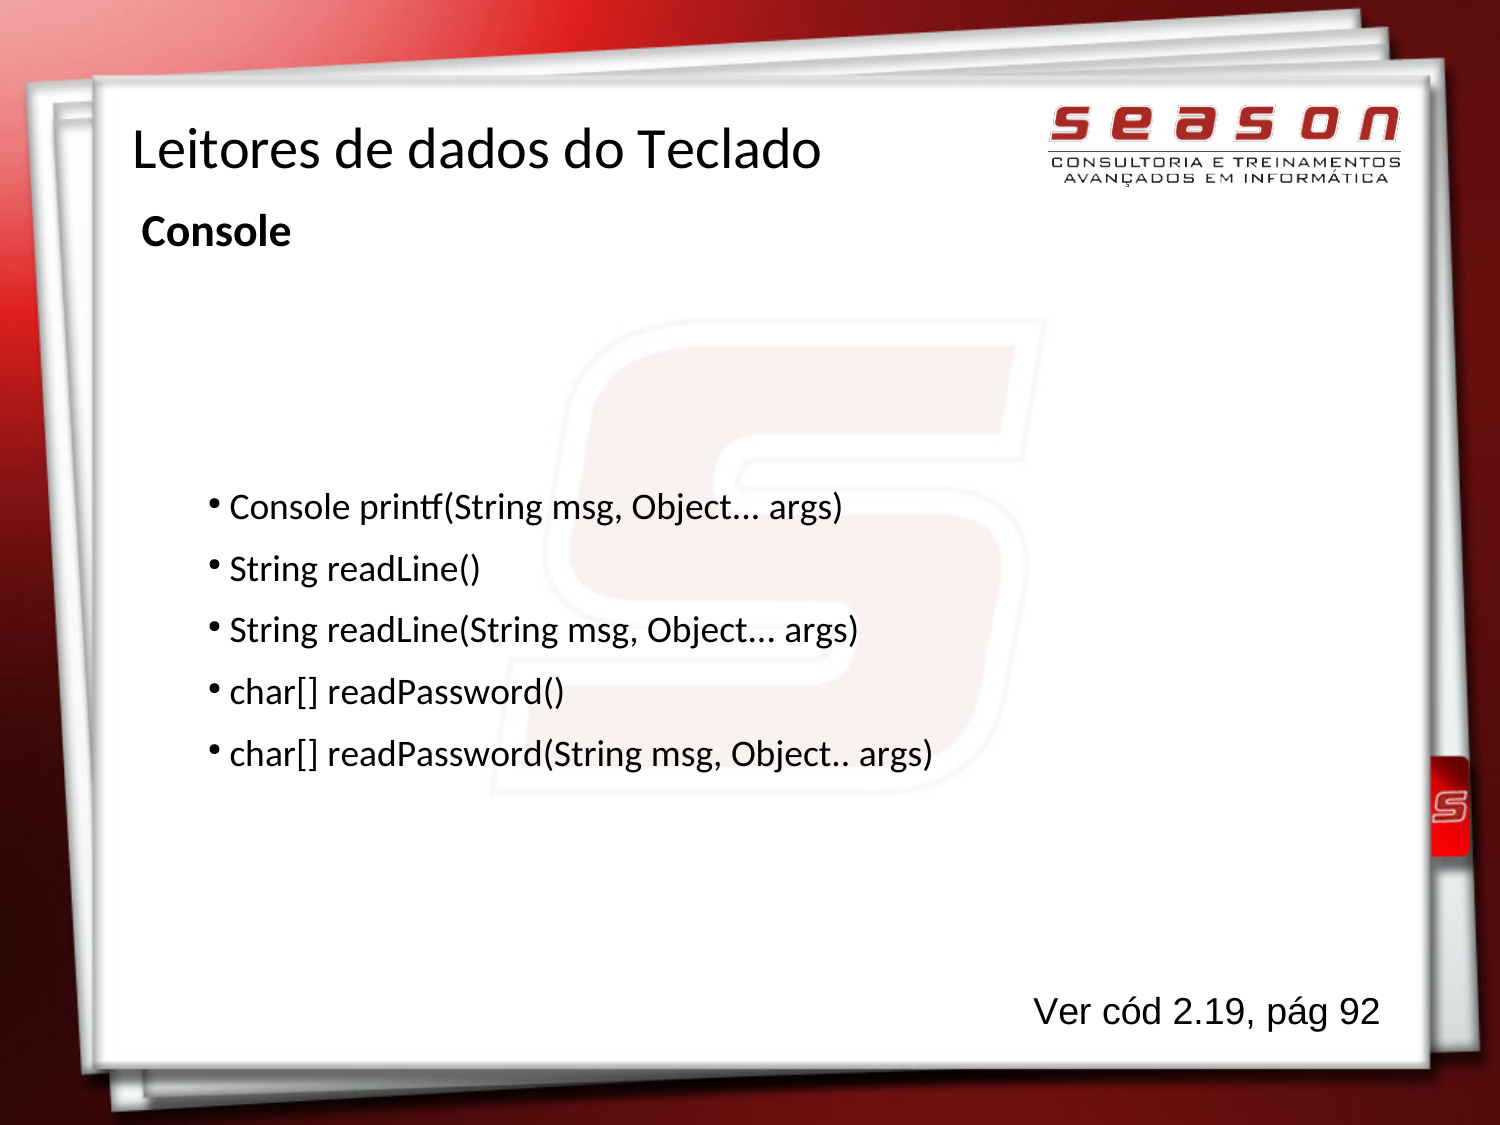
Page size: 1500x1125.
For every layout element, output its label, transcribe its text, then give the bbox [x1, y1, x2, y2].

title Leitores de dados do Teclado [118, 33, 1394, 257]
text_box Console [141, 200, 1240, 256]
text_box Ver cód 2.19, pág 92 [708, 979, 1396, 1040]
picture [0, 0, 1500, 1125]
text_box Console printf(String msg, Object... args) String readLine() String readLine(String msg, Object... args) char[] readPassword() char[] readPassword(String msg, Object.. args) [207, 375, 1328, 880]
